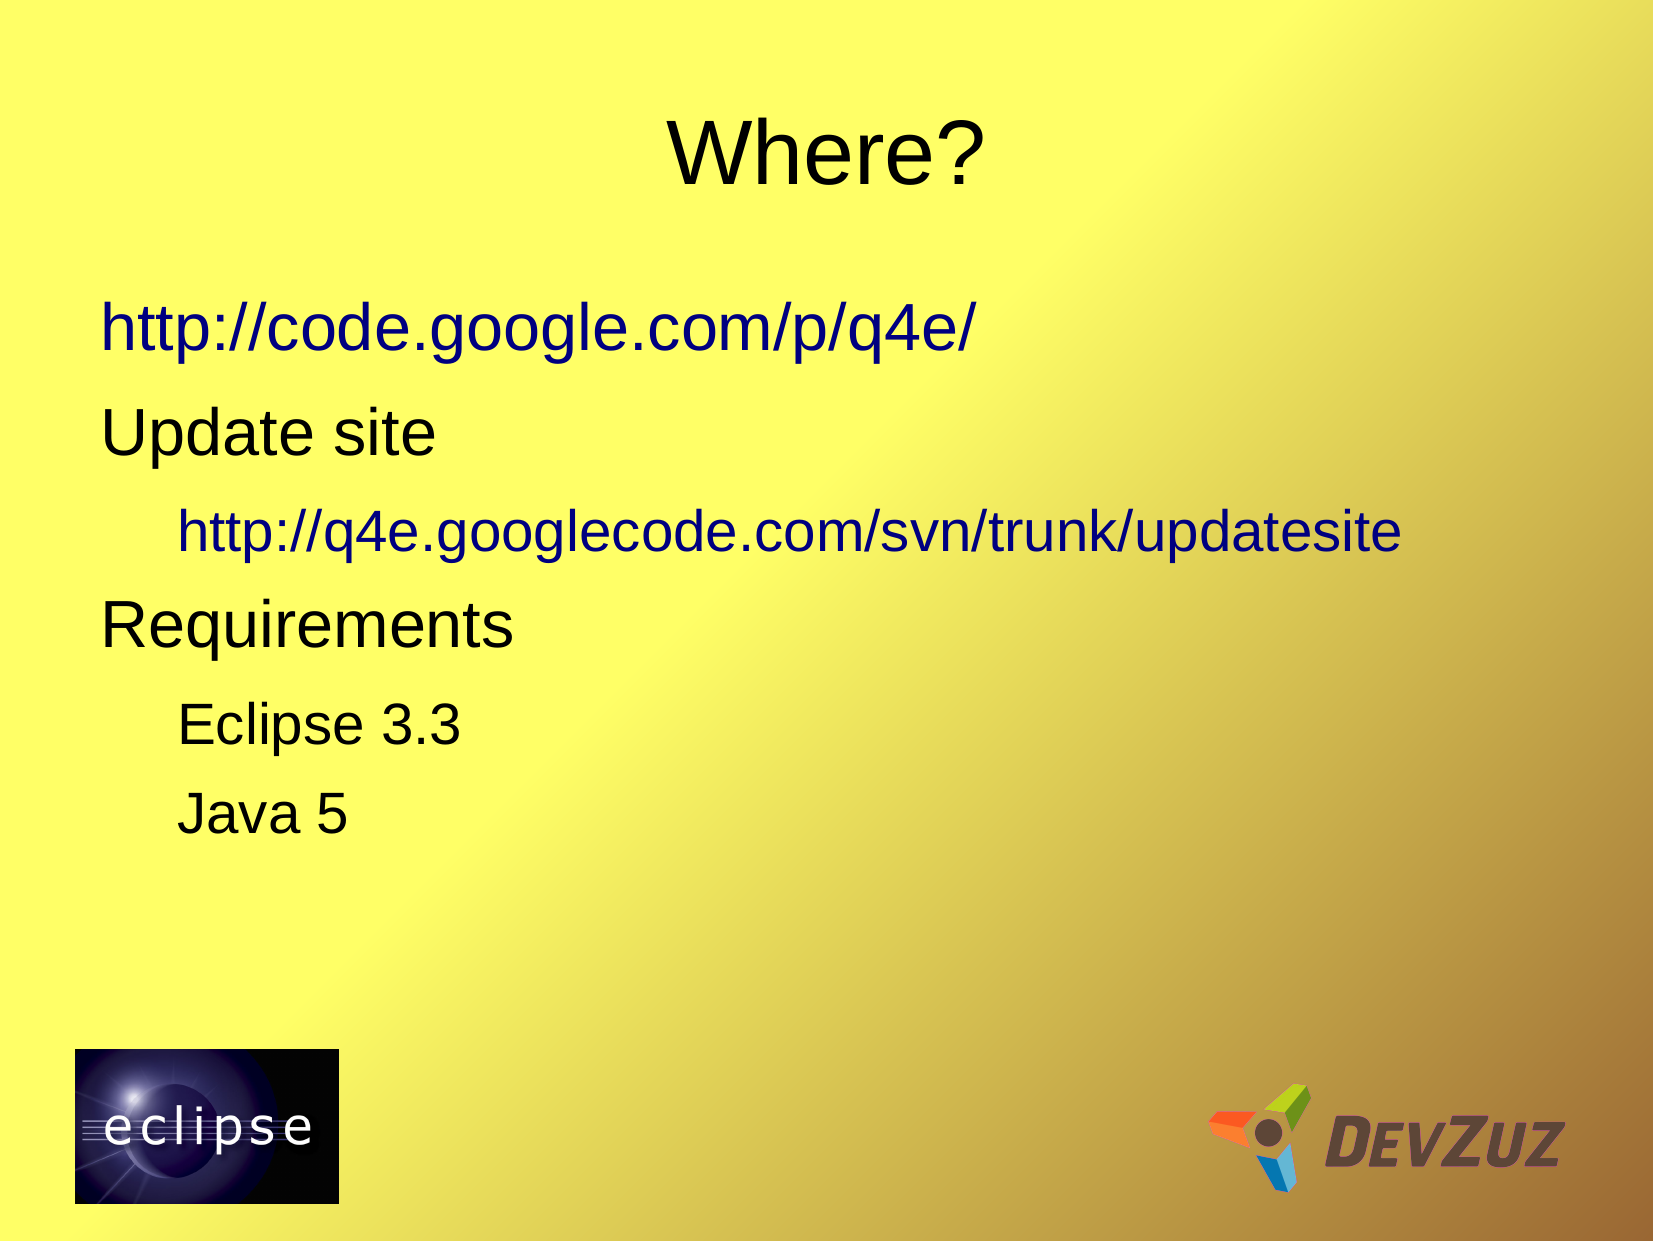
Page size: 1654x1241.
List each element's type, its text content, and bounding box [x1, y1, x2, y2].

picture [1199, 1074, 1575, 1201]
list http://code.google.com/p/q4e/ Update site http://q4e.googlecode.com/svn/trunk/updatesite Requirements Eclipse 3.3 Java 5 [82, 290, 1571, 1095]
picture [75, 1049, 339, 1204]
title Where? [82, 49, 1571, 257]
